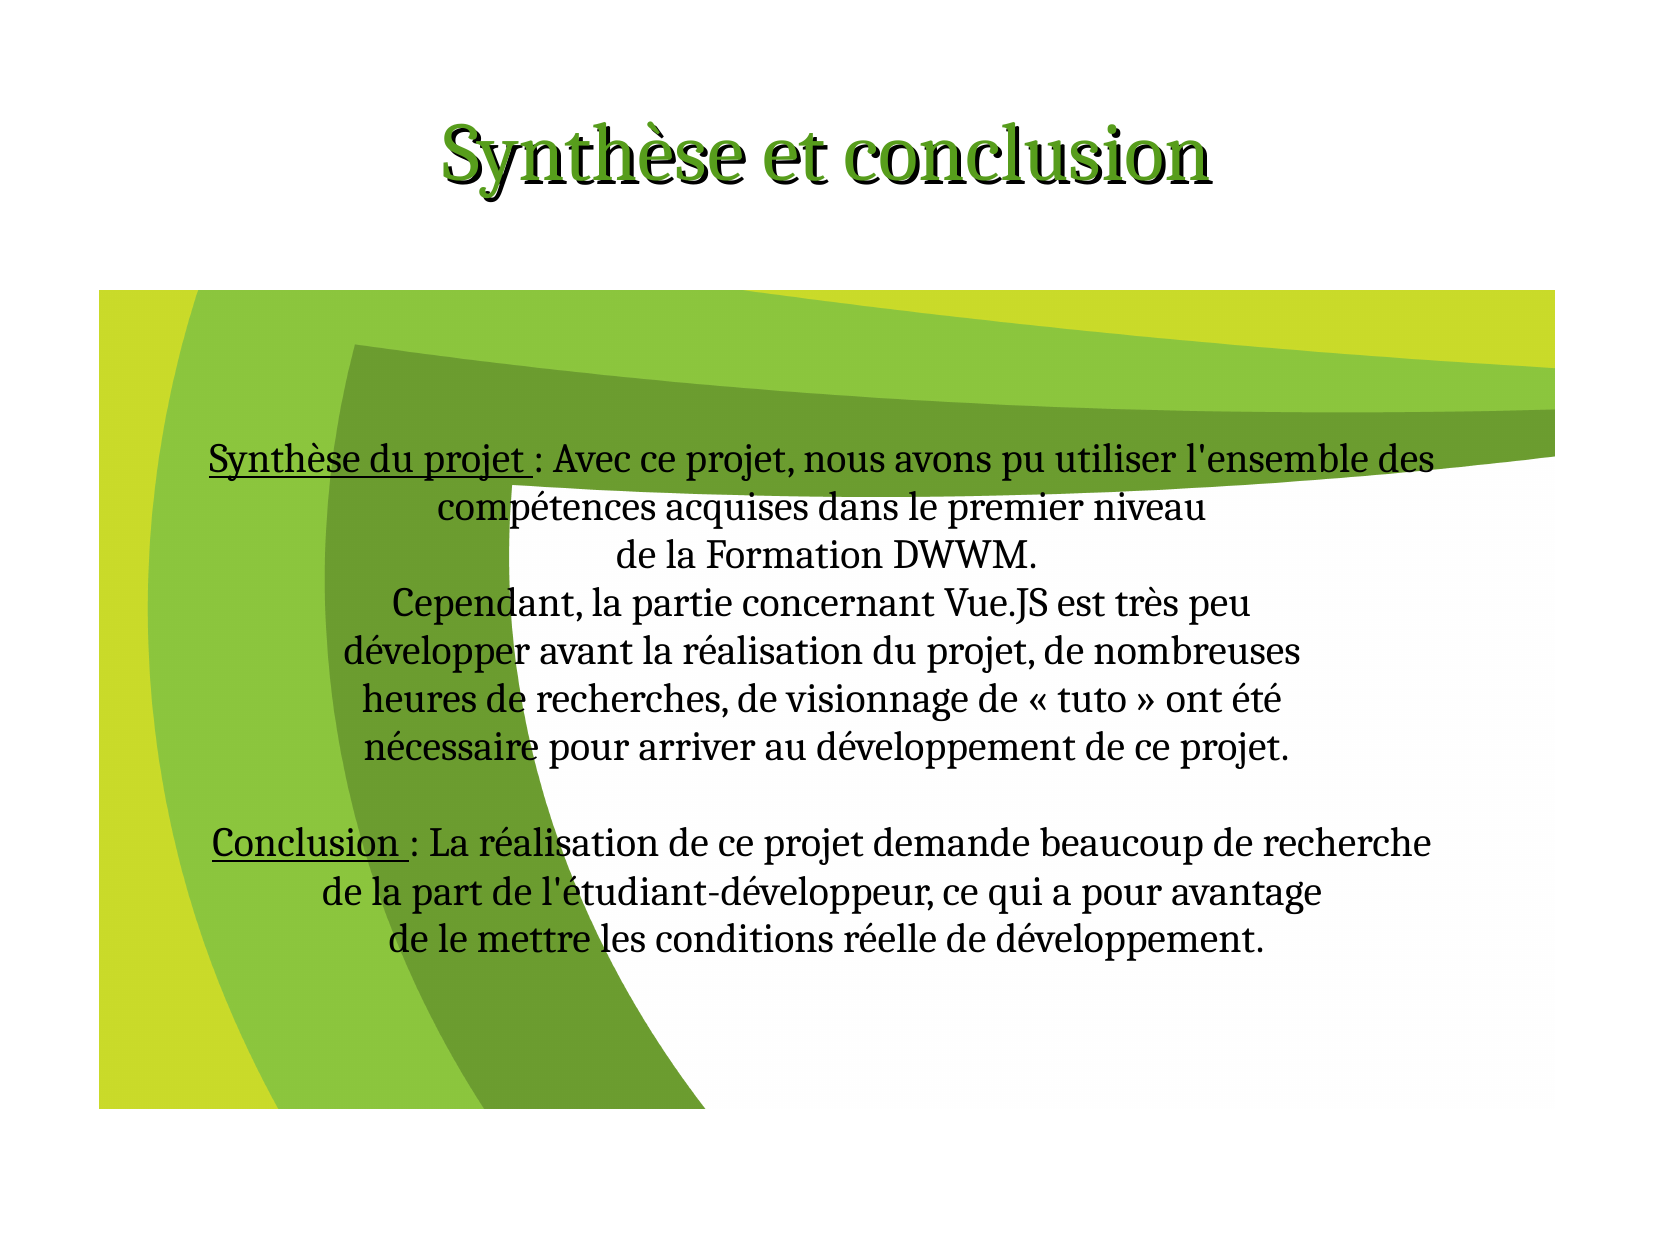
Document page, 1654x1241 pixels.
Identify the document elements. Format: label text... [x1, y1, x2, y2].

title Synthèse et conclusion [82, 49, 1571, 257]
picture [99, 290, 1555, 1109]
